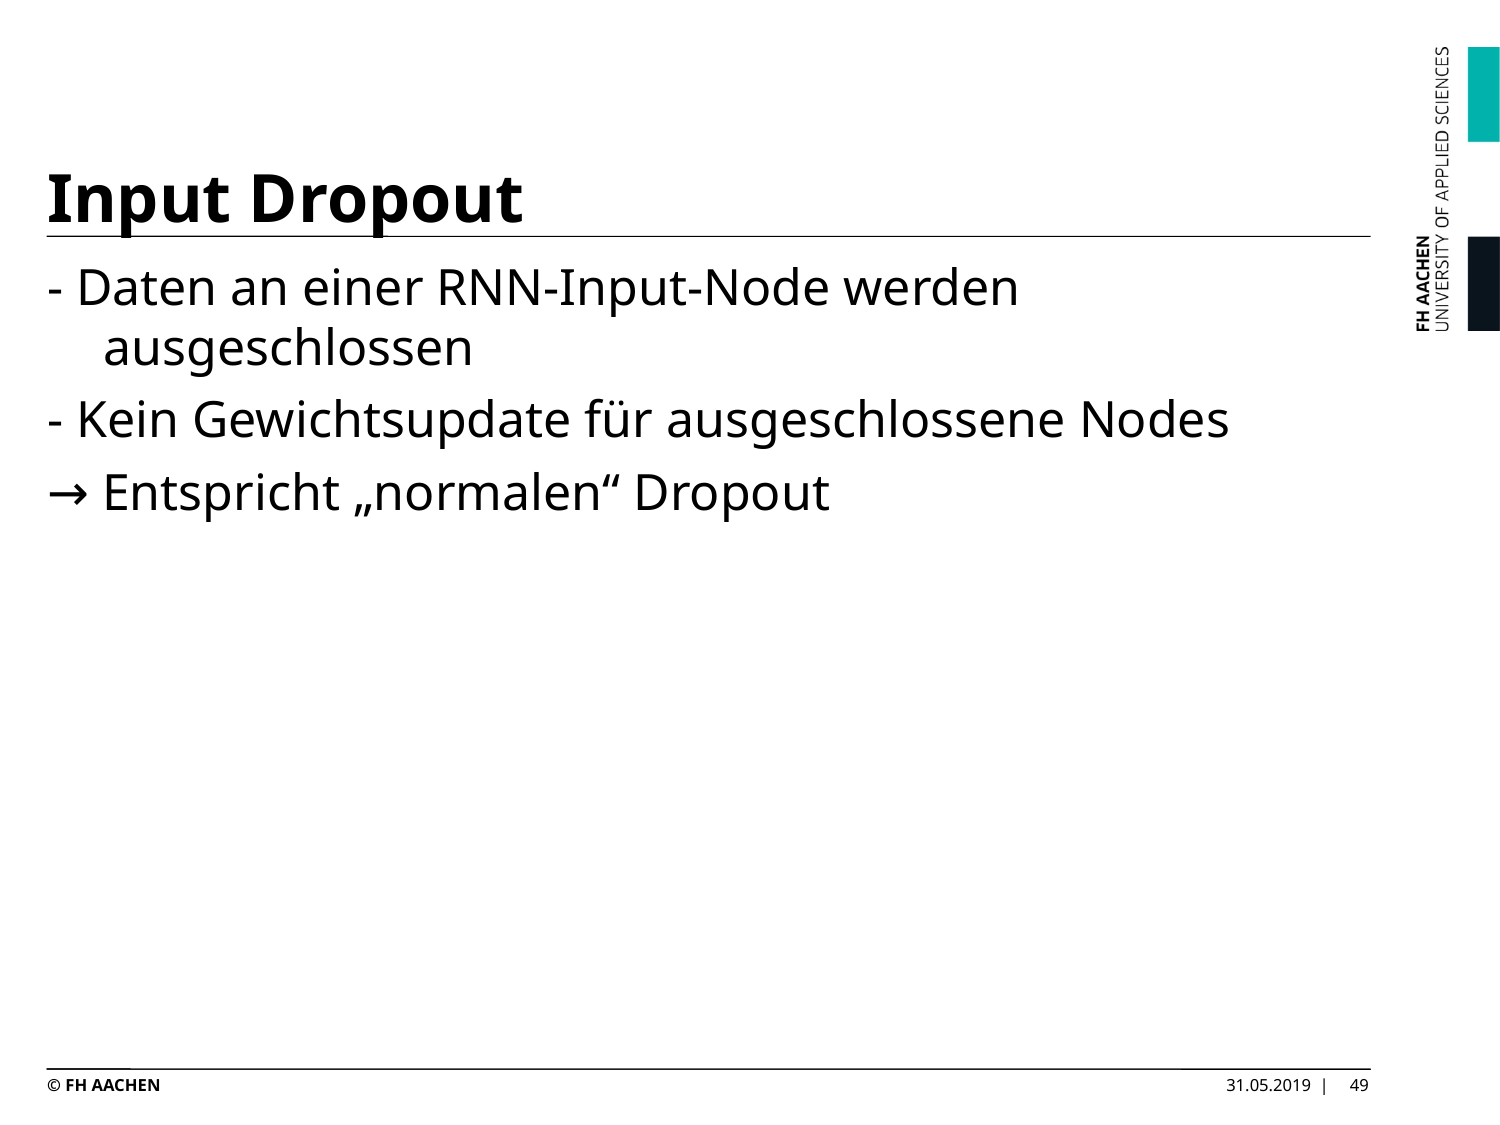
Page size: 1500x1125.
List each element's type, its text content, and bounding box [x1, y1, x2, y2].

picture [1404, 47, 1500, 331]
title Input Dropout [47, 153, 1371, 237]
list - Daten an einer RNN-Input-Node werden ausgeschlossen - Kein Gewichtsupdate für ausgeschlossene Nodes → Entspricht „normalen“ Dropout [47, 255, 1371, 1047]
